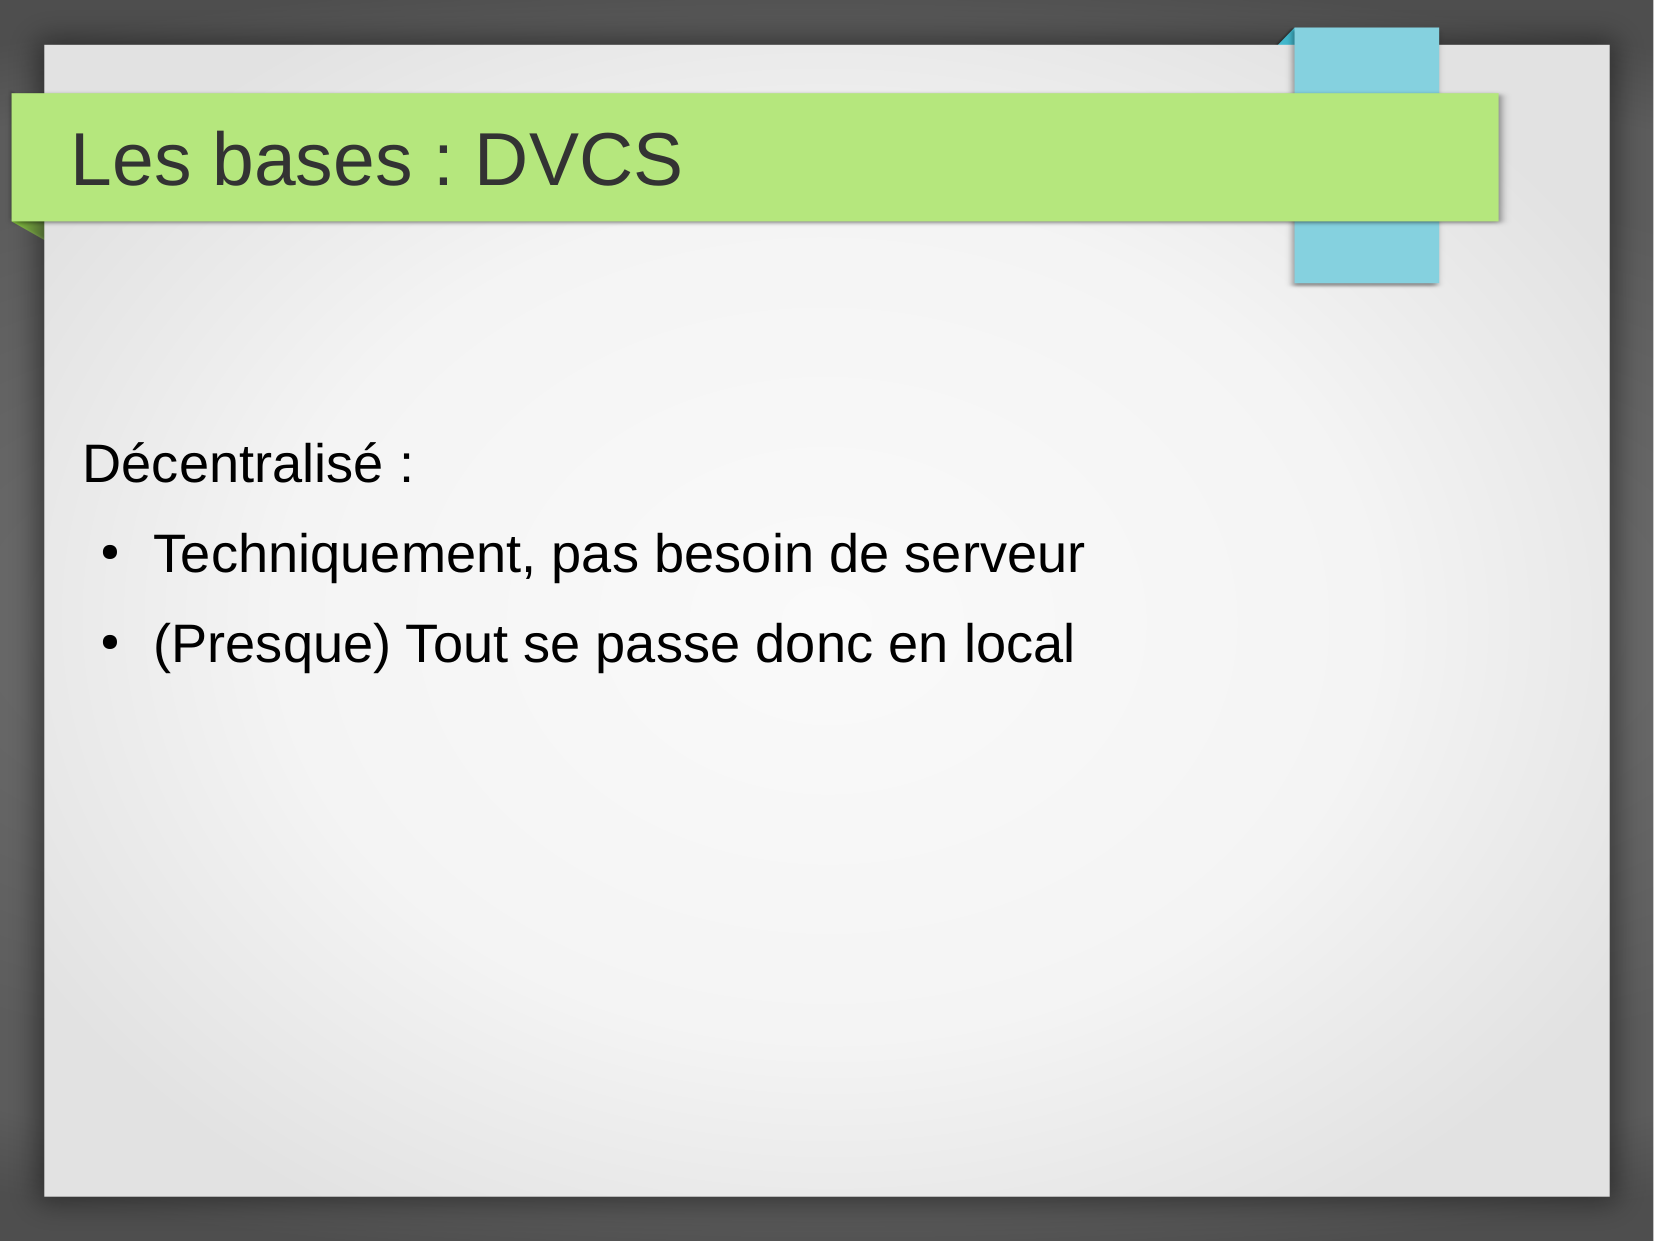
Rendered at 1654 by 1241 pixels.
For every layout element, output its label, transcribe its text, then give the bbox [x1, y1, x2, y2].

title Les bases : DVCS [70, 106, 1229, 213]
picture [0, 0, 1654, 1241]
list Décentralisé : Techniquement, pas besoin de serveur (Presque) Tout se passe donc en local [82, 343, 1538, 1063]
